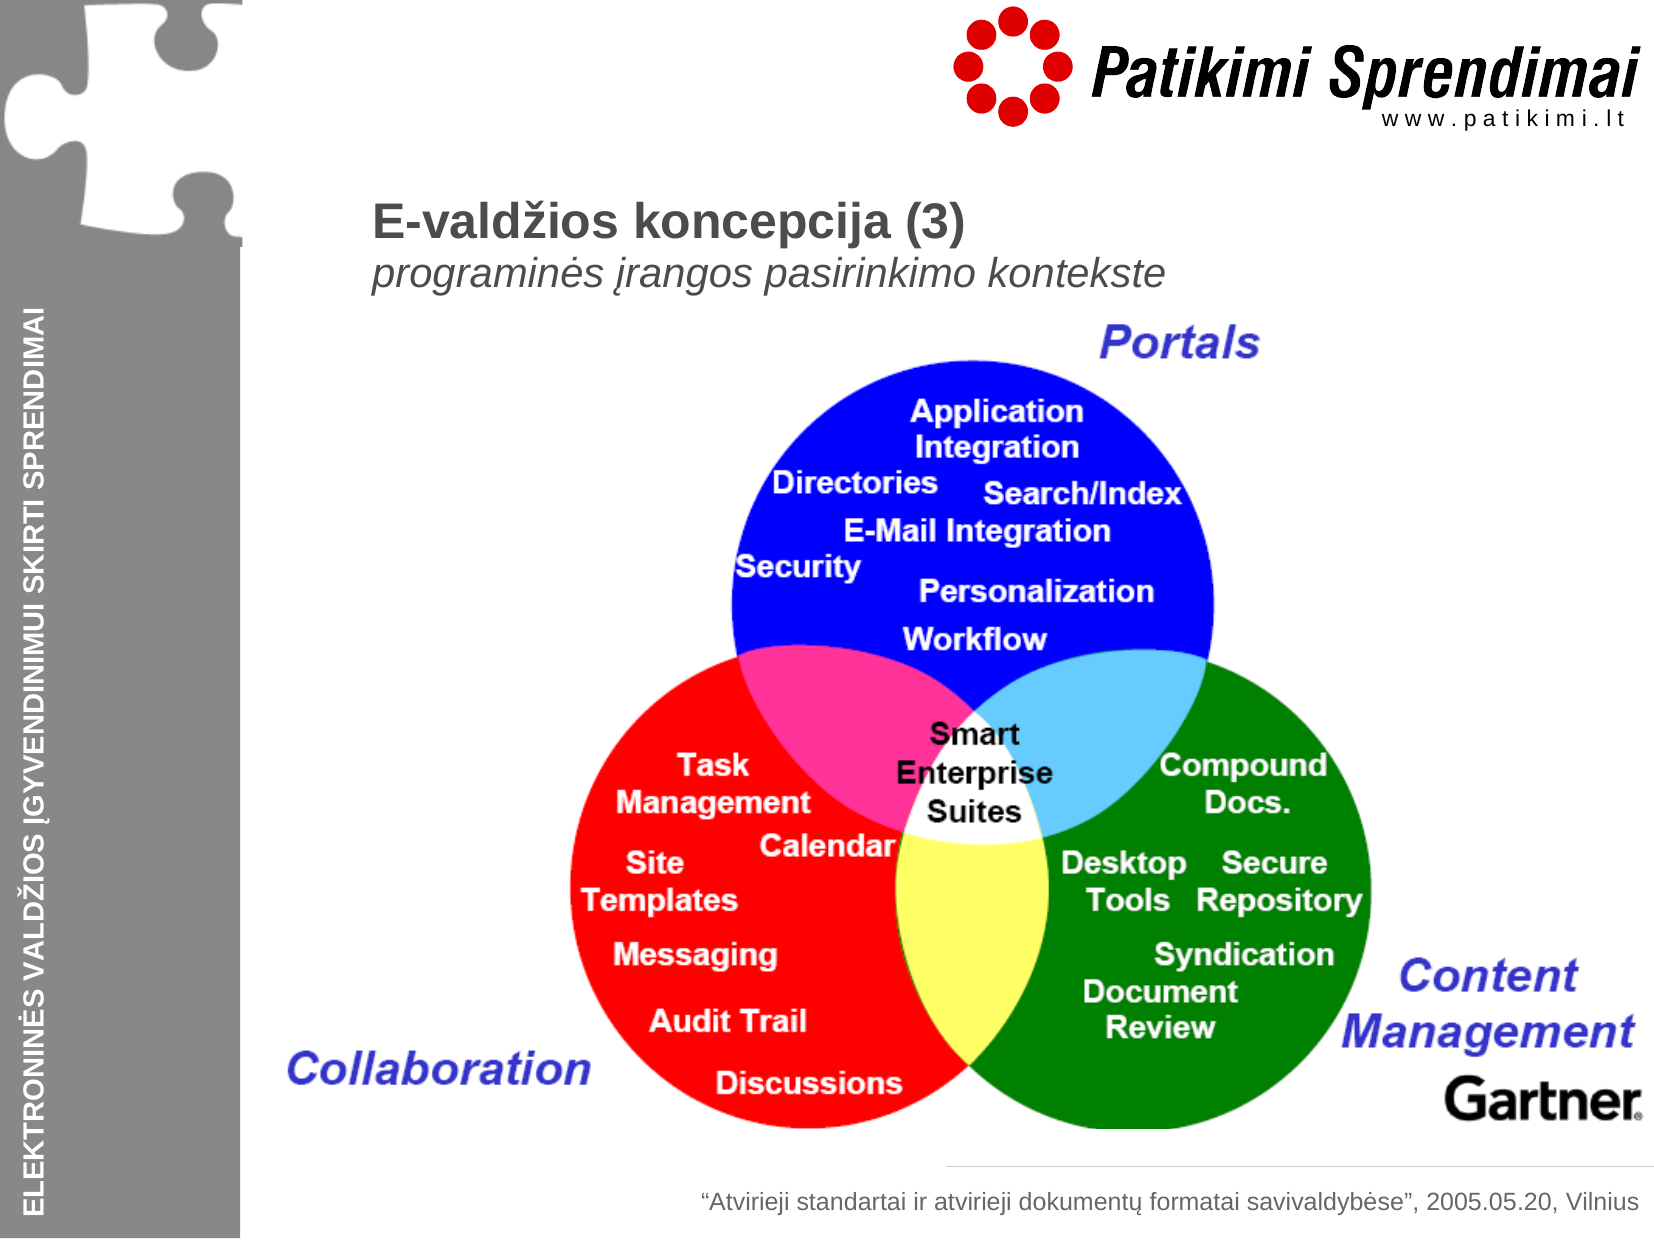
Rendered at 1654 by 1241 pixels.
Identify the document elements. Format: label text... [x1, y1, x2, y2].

text_box E-valdžios koncepcija (3) programinės įrangos pasirinkimo kontekste [372, 193, 1601, 296]
picture [243, 324, 1649, 1129]
picture [953, 6, 1641, 127]
